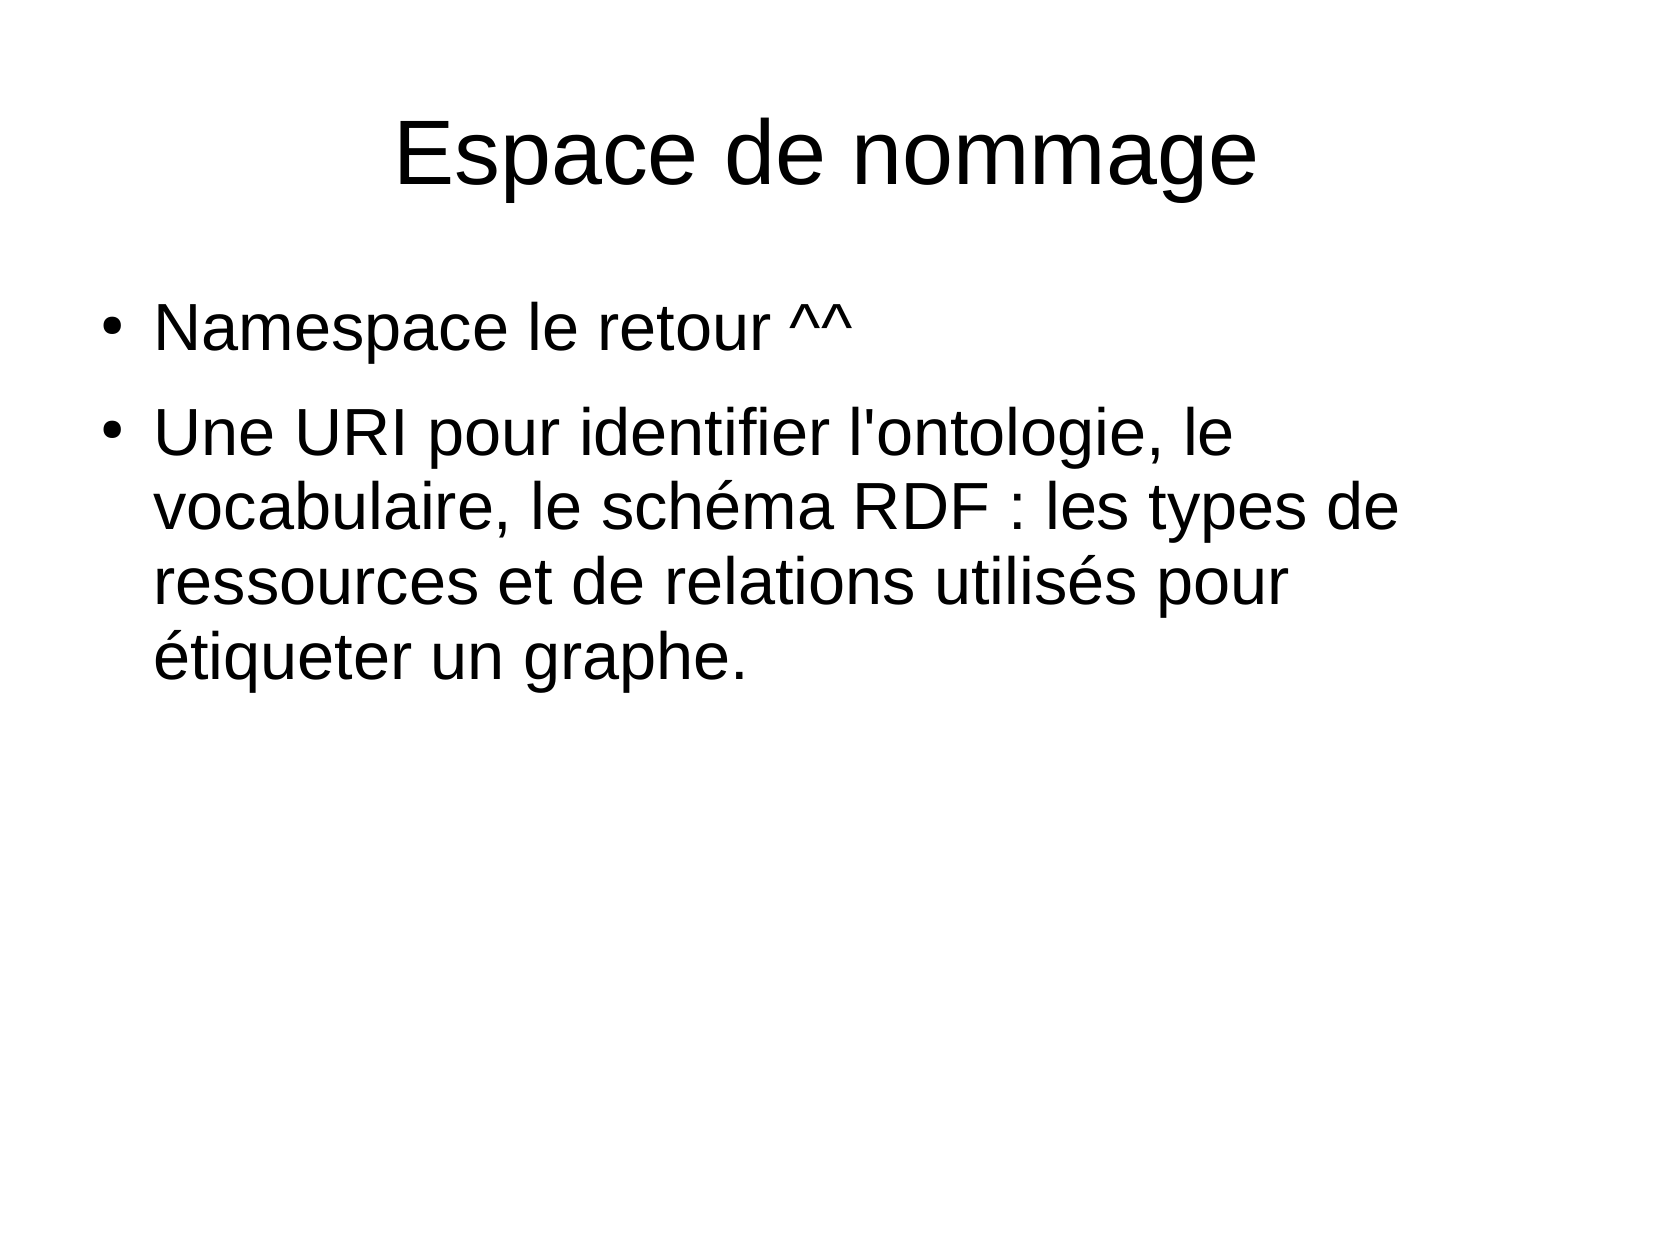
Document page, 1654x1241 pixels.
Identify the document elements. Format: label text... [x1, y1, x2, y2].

list Namespace le retour ^^ Une URI pour identifier l'ontologie, le vocabulaire, le schéma RDF : les types de ressources et de relations utilisés pour étiqueter un graphe. [82, 290, 1538, 1010]
title Espace de nommage [82, 49, 1571, 257]
